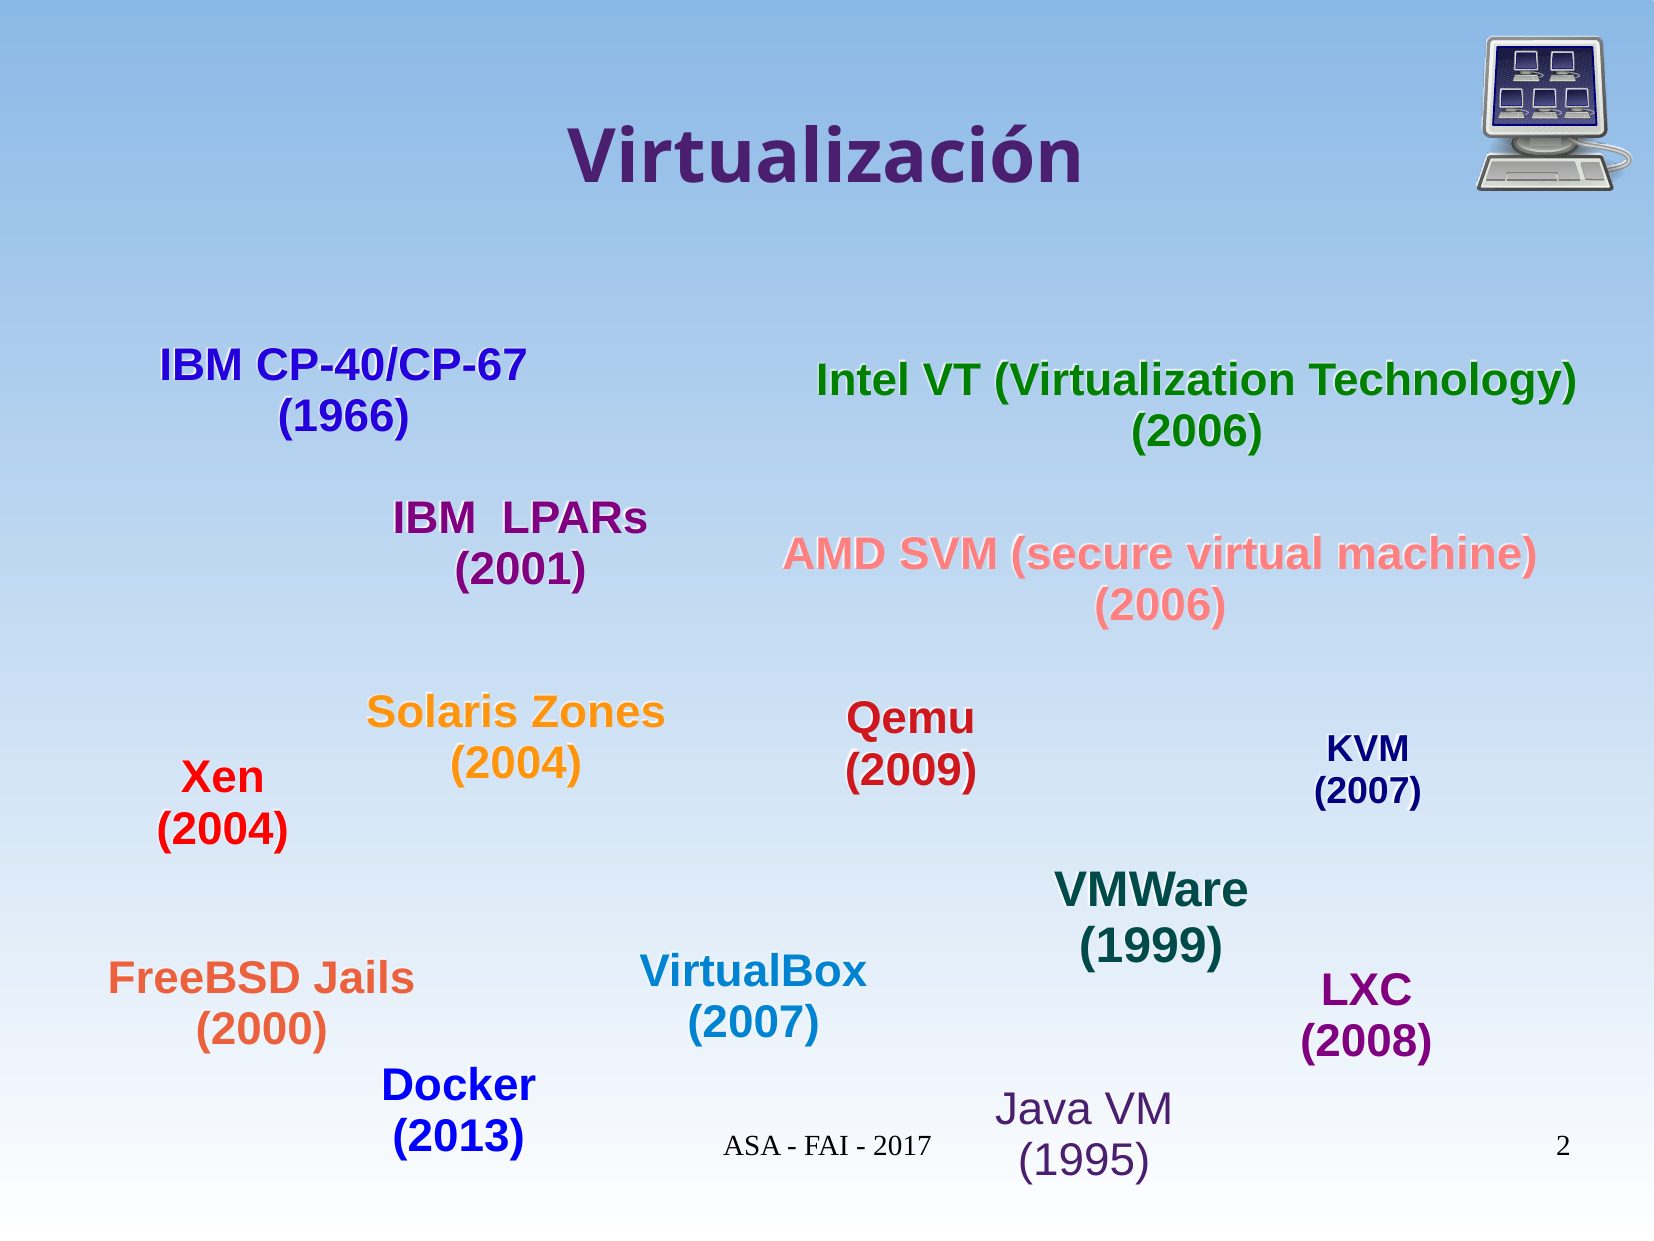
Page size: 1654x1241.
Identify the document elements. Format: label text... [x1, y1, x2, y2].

text_box AMD SVM (secure virtual machine) (2006) [767, 520, 1554, 638]
text_box Intel VT (Virtualization Technology) (2006) [801, 346, 1594, 464]
text_box FreeBSD Jails (2000) [86, 944, 438, 1063]
text_box Java VM (1995) [980, 1075, 1189, 1193]
text_box Docker (2013) [283, 1051, 634, 1169]
text_box VirtualBox (2007) [624, 937, 883, 1055]
text_box KVM (2007) [1299, 720, 1437, 820]
title Virtualización [82, 49, 1571, 257]
text_box Xen (2004) [141, 744, 304, 862]
text_box IBM CP-40/CP-67 (1966) [144, 331, 544, 449]
text_box Solaris Zones (2004) [351, 678, 682, 797]
text_box VMWare (1999) [1038, 853, 1264, 981]
text_box LXC (2008) [1285, 956, 1571, 1075]
text_box Qemu (2009) [829, 685, 993, 803]
text_box IBM LPARs (2001) [377, 484, 664, 602]
picture [1473, 33, 1636, 195]
